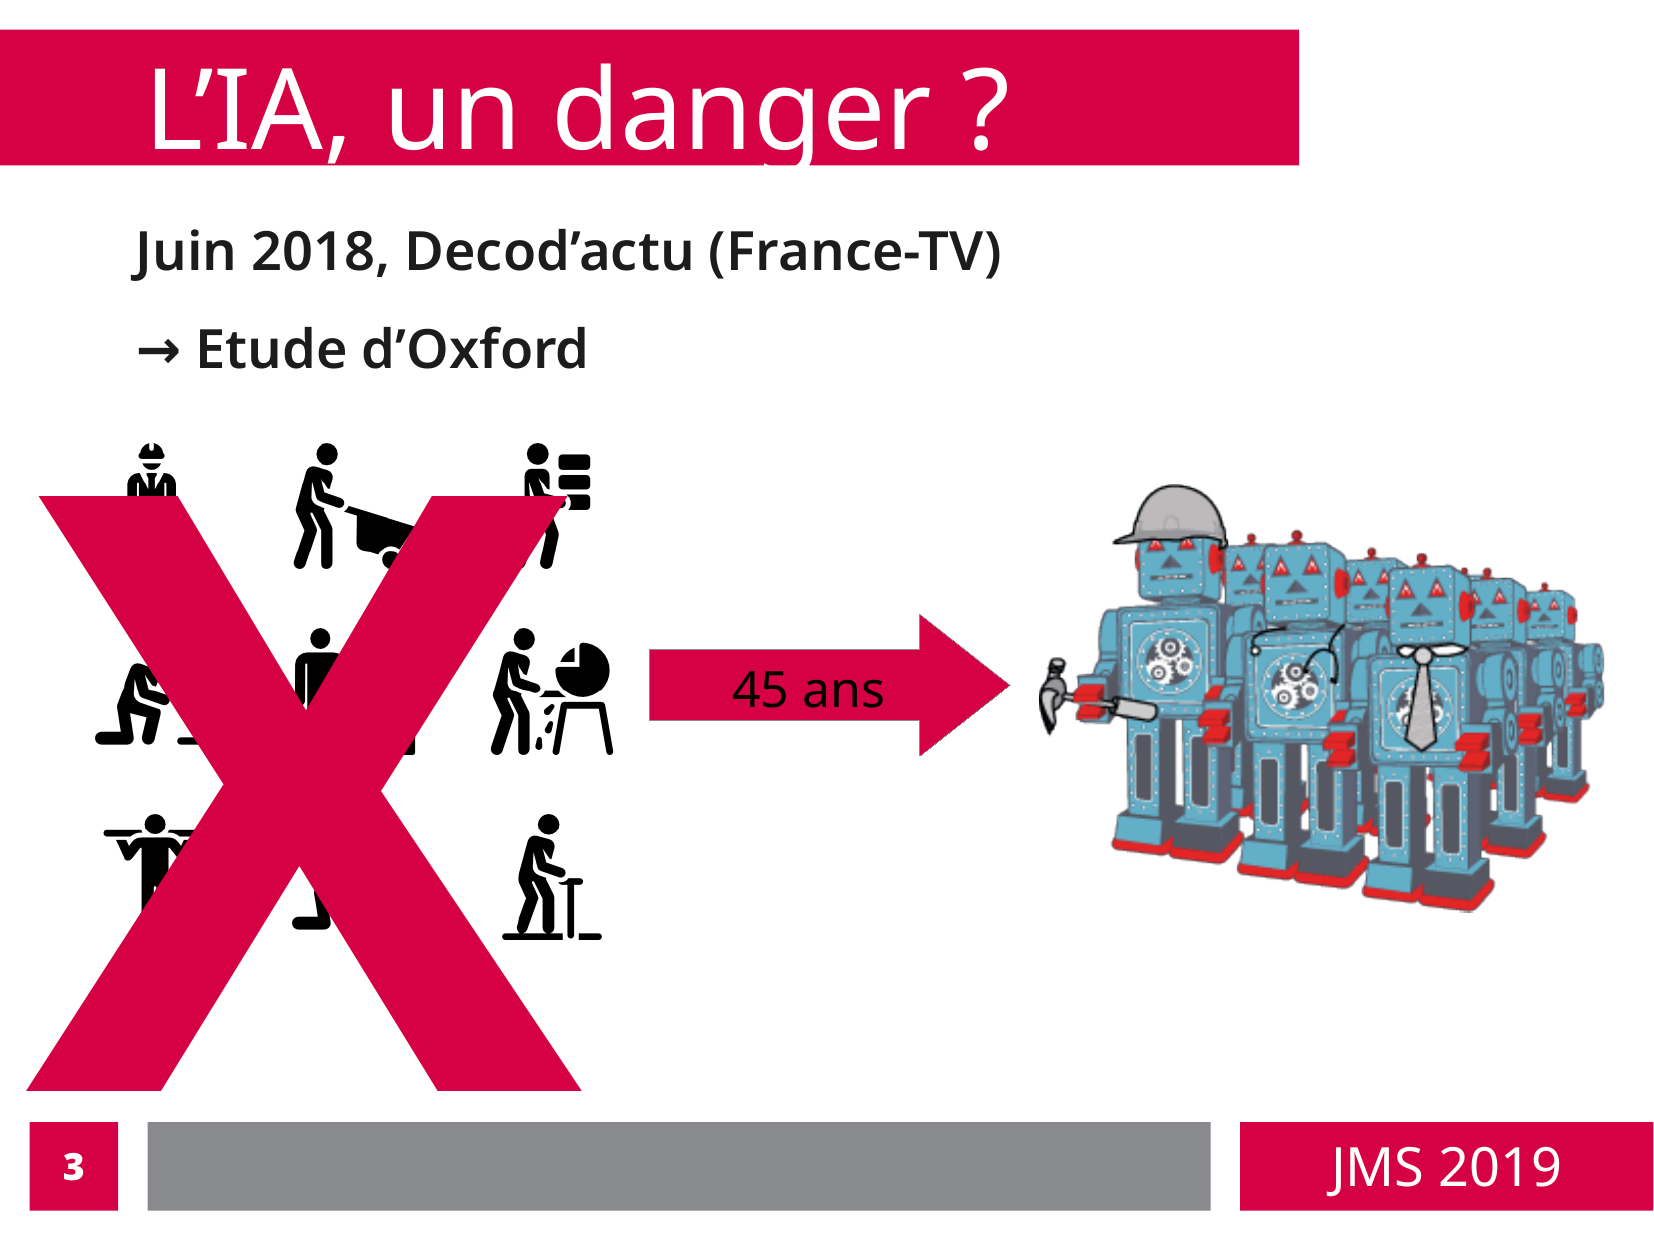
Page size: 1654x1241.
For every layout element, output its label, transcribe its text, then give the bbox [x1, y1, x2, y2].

text_box 45 ans [665, 657, 914, 719]
text_box X [11, 224, 556, 1241]
list Juin 2018, Decod’actu (France-TV) → Etude d’Oxford [100, 212, 1607, 1087]
picture [556, 413, 650, 969]
picture [1039, 484, 1607, 913]
text_box [649, 614, 1011, 756]
title L’IA, un danger ? [0, 29, 1229, 178]
